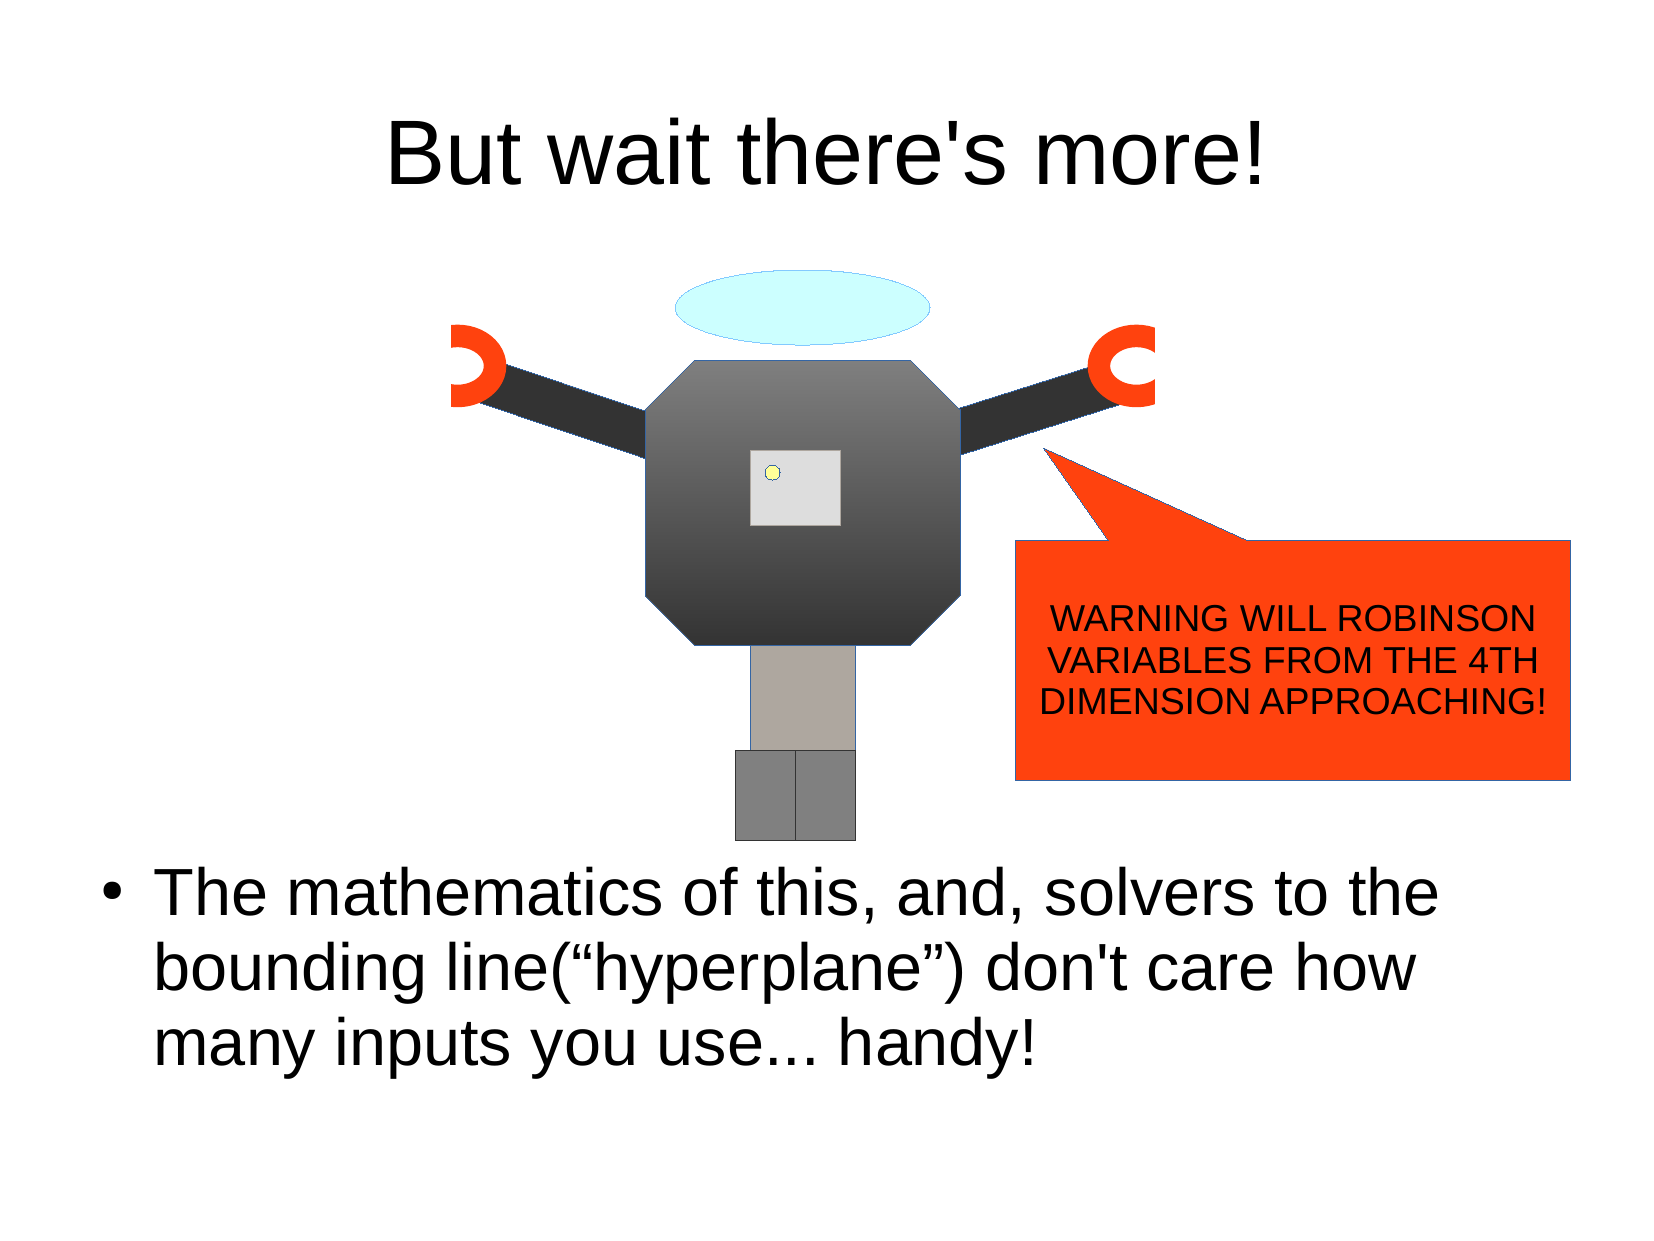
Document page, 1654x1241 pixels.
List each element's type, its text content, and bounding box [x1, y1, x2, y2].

text_box [375, 315, 1231, 841]
text_box WARNING WILL ROBINSON VARIABLES FROM THE 4TH DIMENSION APPROACHING! [1015, 448, 1571, 781]
list The mathematics of this, and, solvers to the bounding line(“hyperplane”) don't care how many inputs you use... handy! [82, 855, 1571, 1186]
text_box [675, 270, 931, 346]
title But wait there's more! [82, 49, 1571, 257]
